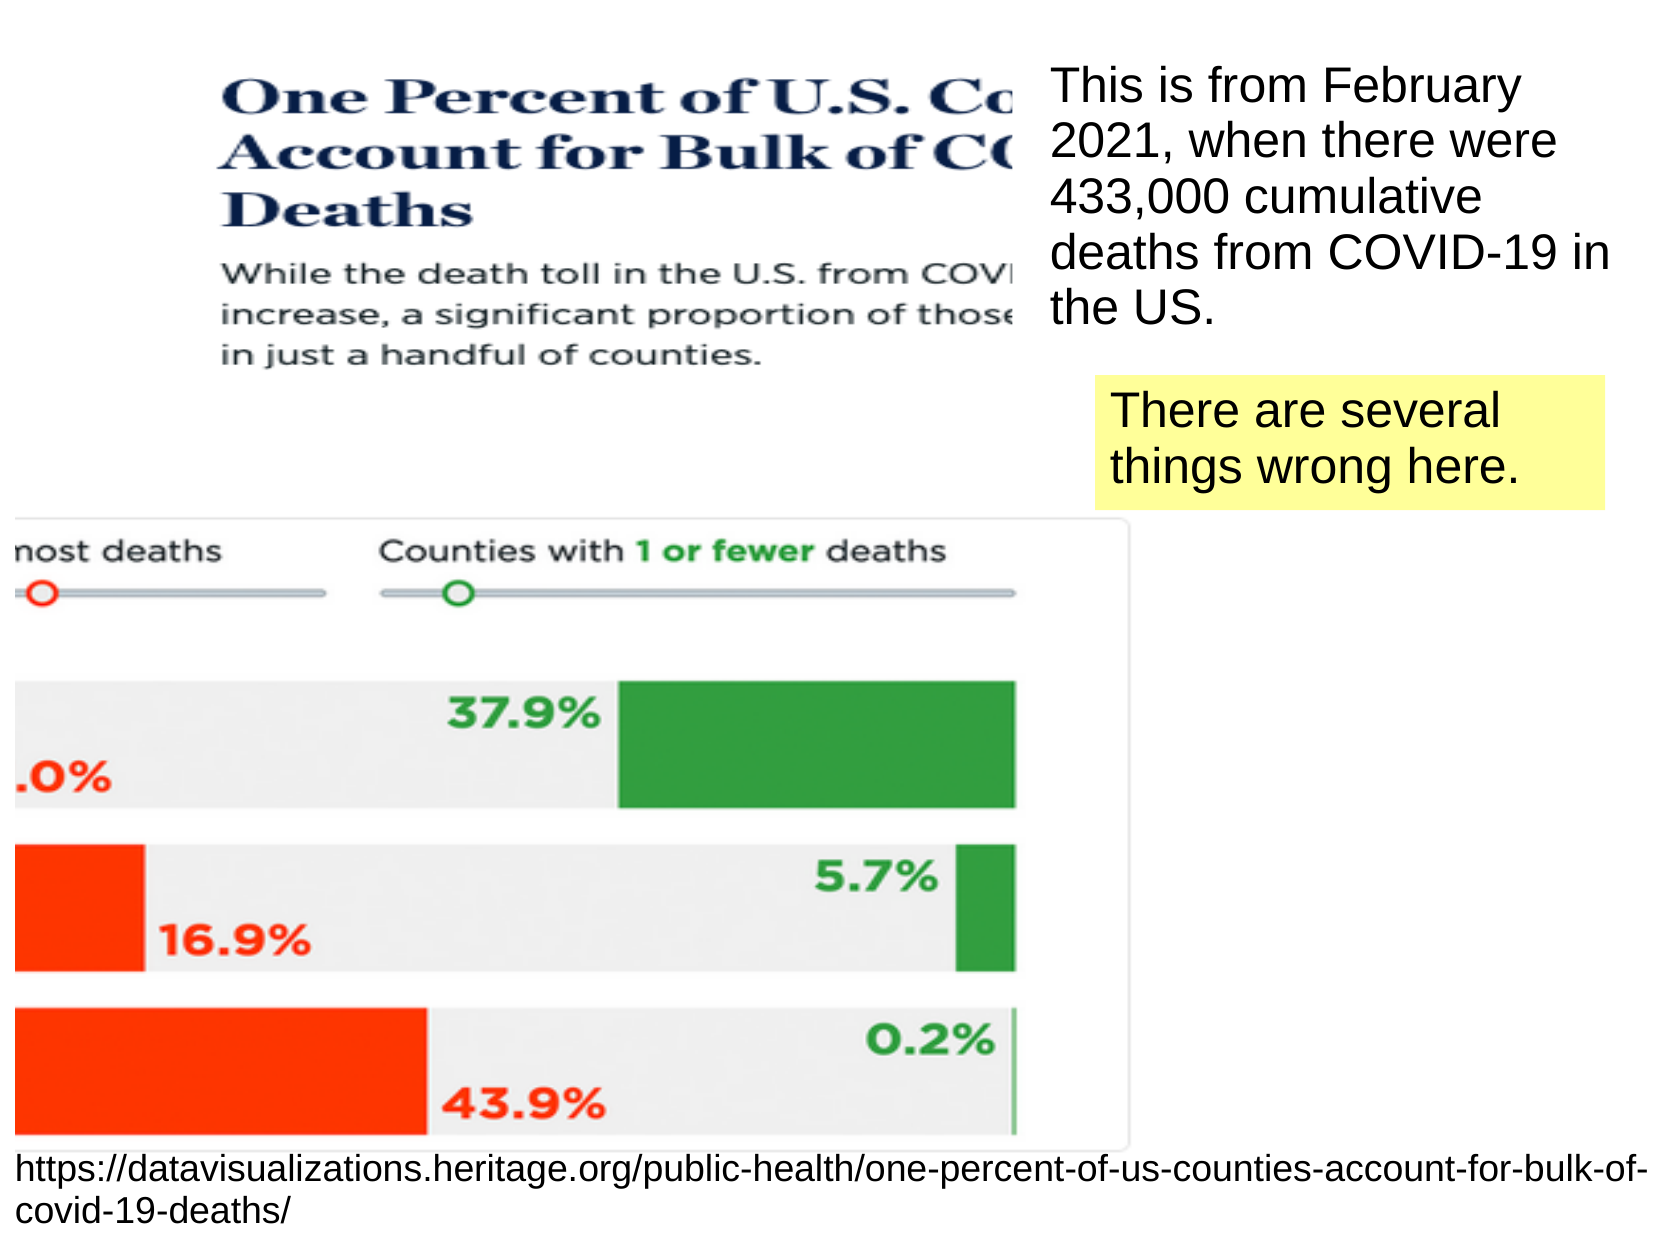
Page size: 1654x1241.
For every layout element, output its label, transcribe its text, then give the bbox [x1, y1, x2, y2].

text_box https://datavisualizations.heritage.org/public-health/one-percent-of-us-counties-account-for-bulk-of-covid-19-deaths/ [0, 1140, 1654, 1239]
text_box There are several things wrong here. [1095, 375, 1606, 511]
picture [15, 0, 1306, 1140]
text_box This is from February 2021, when there were 433,000 cumulative deaths from COVID-19 in the US. [1035, 49, 1654, 344]
